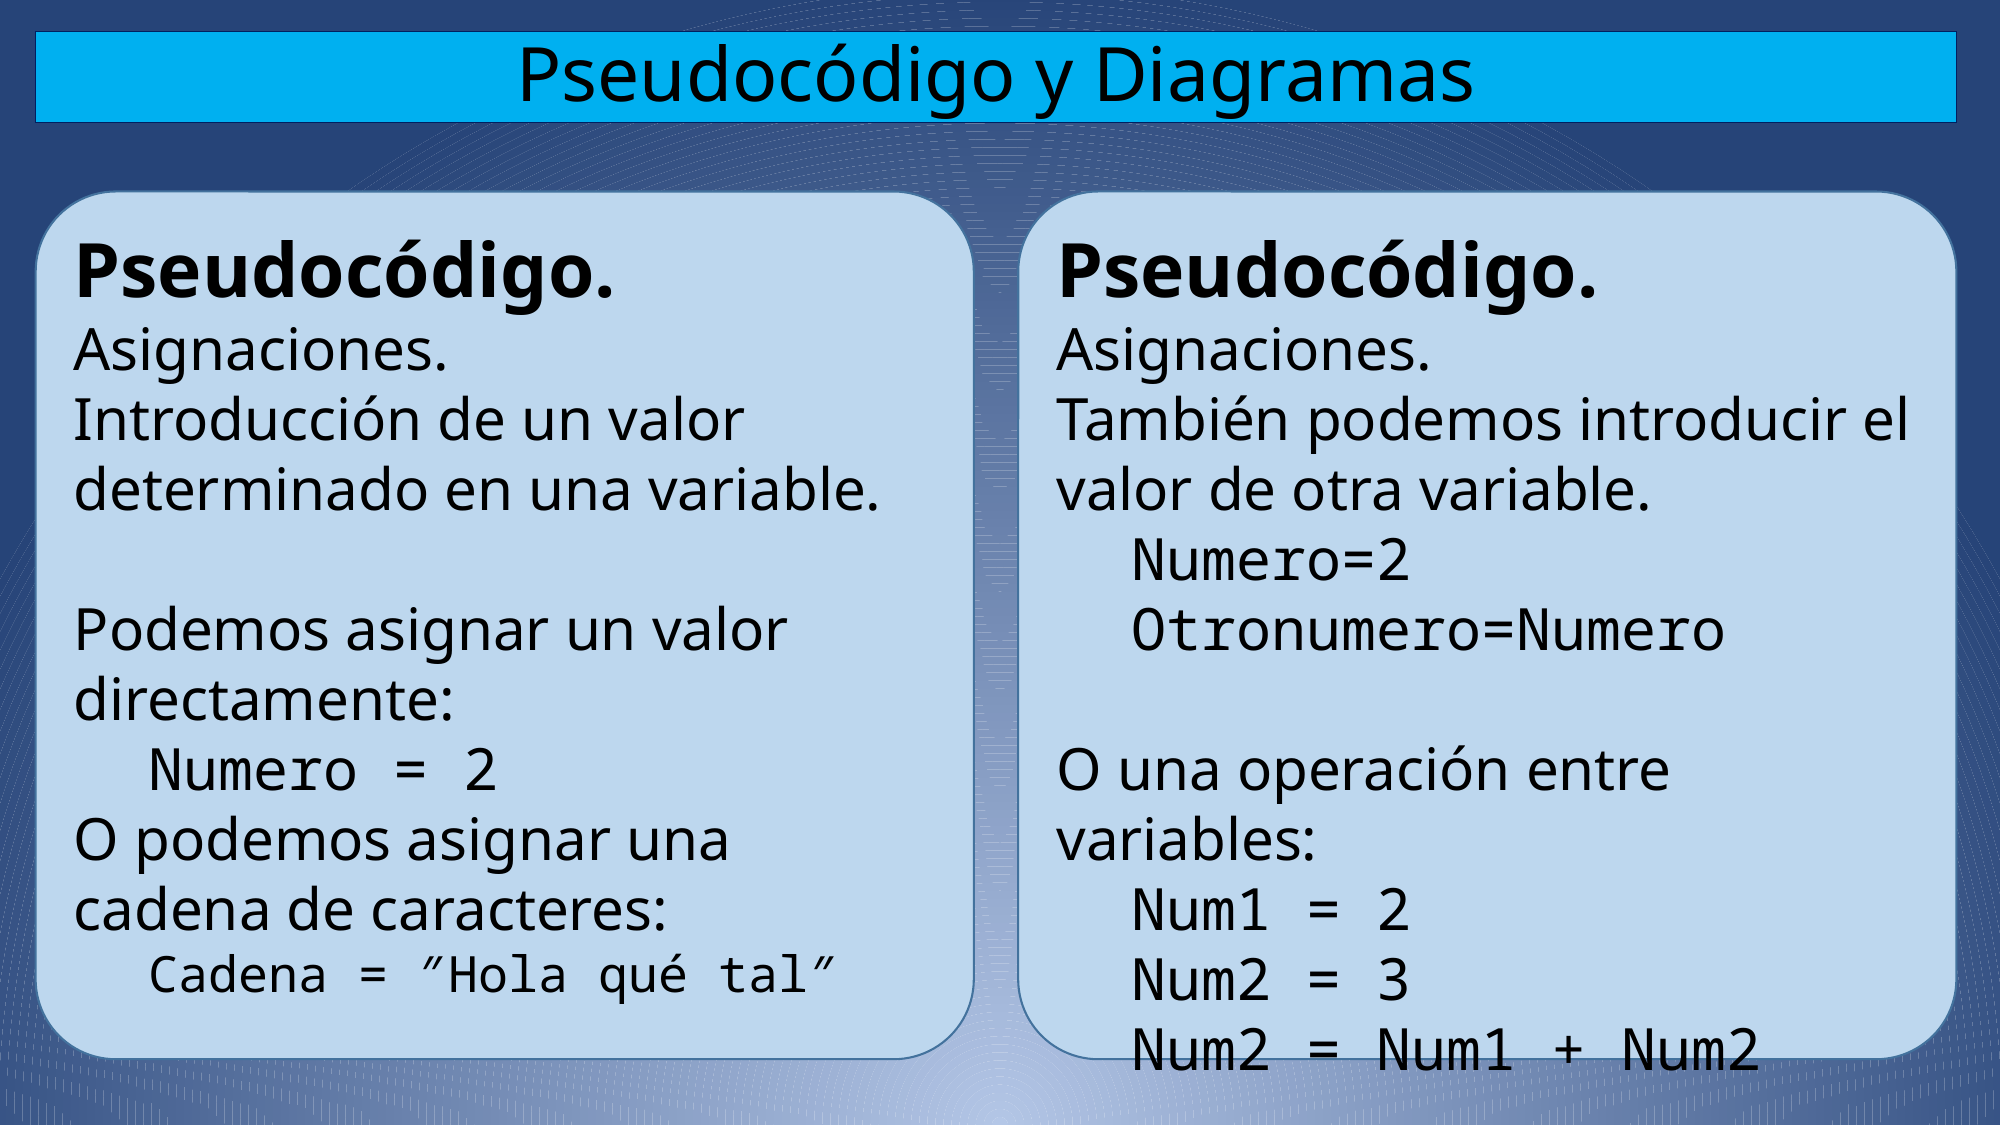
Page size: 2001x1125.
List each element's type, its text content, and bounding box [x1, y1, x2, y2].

title Pseudocódigo y Diagramas [35, 31, 1957, 123]
text_box Pseudocódigo. Asignaciones. Introducción de un valor determinado en una variable. Podemos asignar un valor directamente: Numero = 2 O podemos asignar una cadena de caracteres: Cadena = ″Hola qué tal″ [35, 191, 974, 1060]
text_box Pseudocódigo. Asignaciones. También podemos introducir el valor de otra variable. Numero=2 Otronumero=Numero O una operación entre variables: Num1 = 2 Num2 = 3 Num2 = Num1 + Num2 [1018, 191, 1957, 1060]
